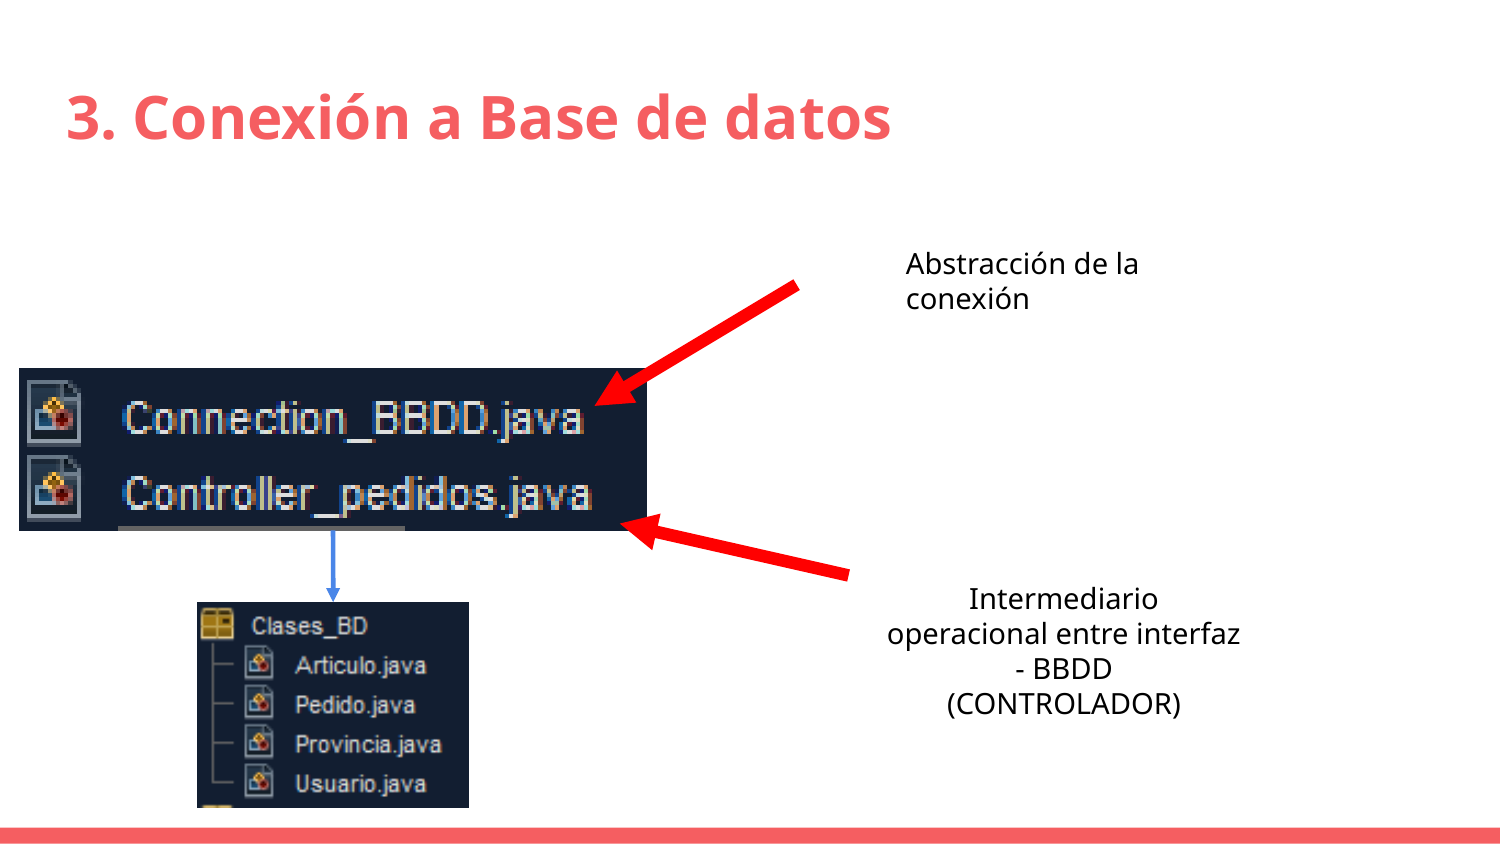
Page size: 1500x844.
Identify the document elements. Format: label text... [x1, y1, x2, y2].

text_box Abstracción de la conexión [890, 230, 1279, 331]
picture [197, 602, 469, 808]
text_box Intermediario operacional entre interfaz - BBDD (CONTROLADOR) [870, 565, 1258, 736]
picture [19, 368, 647, 531]
title 3. Conexión a Base de datos [51, 64, 1449, 167]
